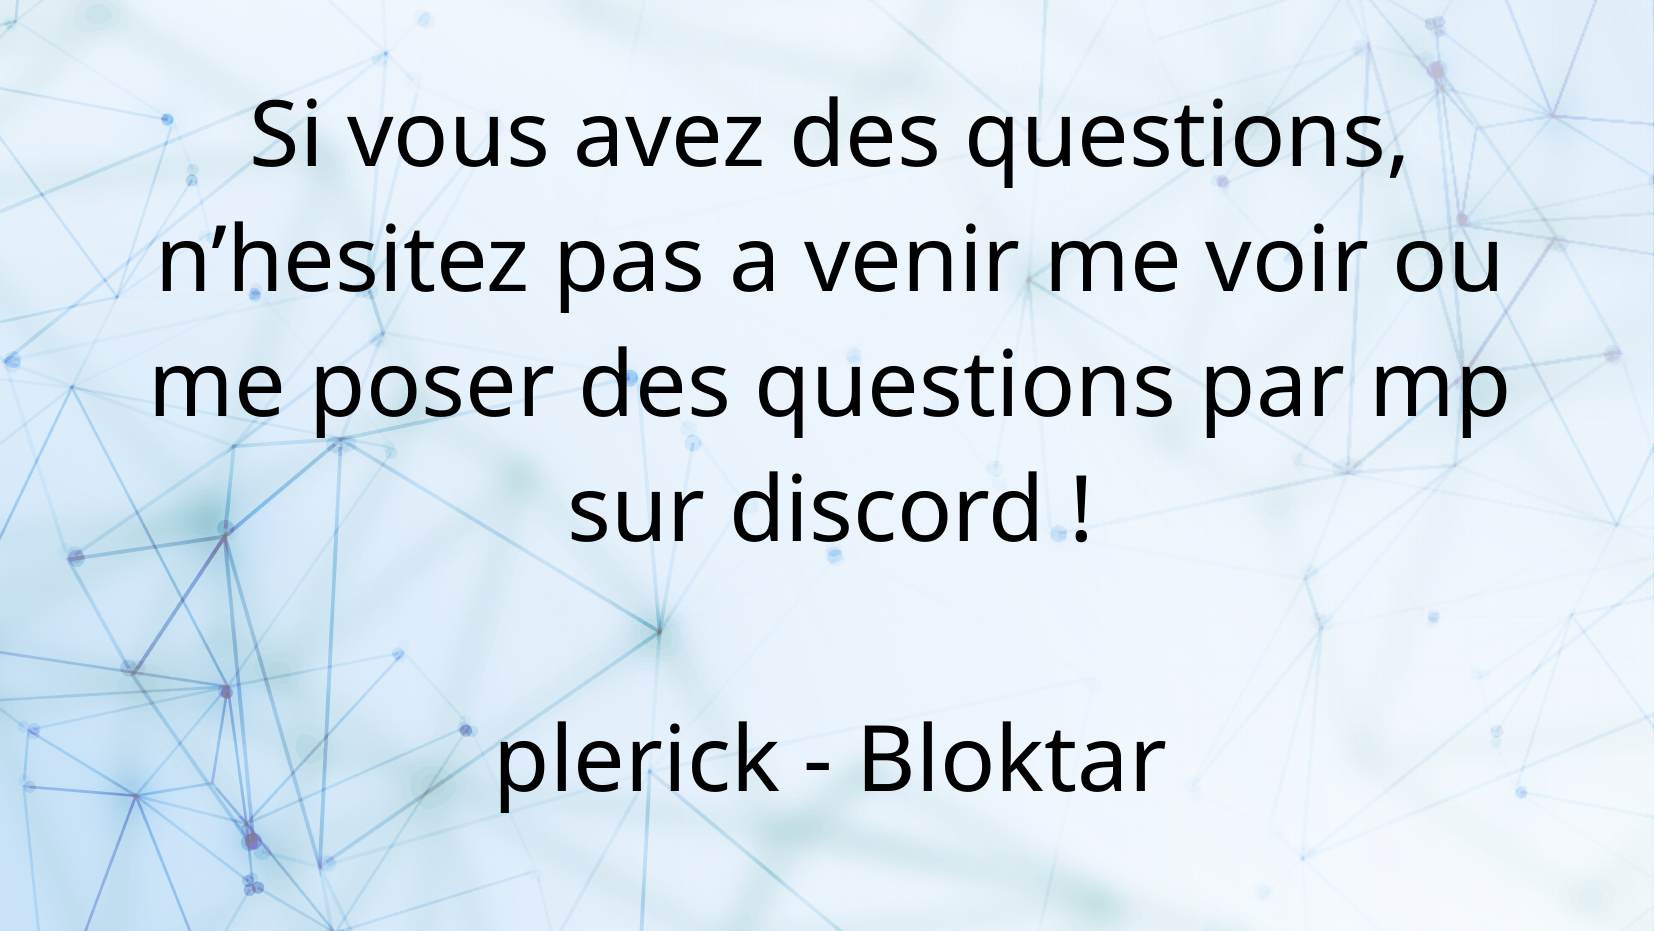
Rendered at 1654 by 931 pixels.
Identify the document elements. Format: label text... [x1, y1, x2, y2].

title Si vous avez des questions, n’hesitez pas a venir me voir ou me poser des questions par mp sur discord ! plerick - Bloktar [86, 112, 1576, 775]
picture [0, 0, 1654, 931]
